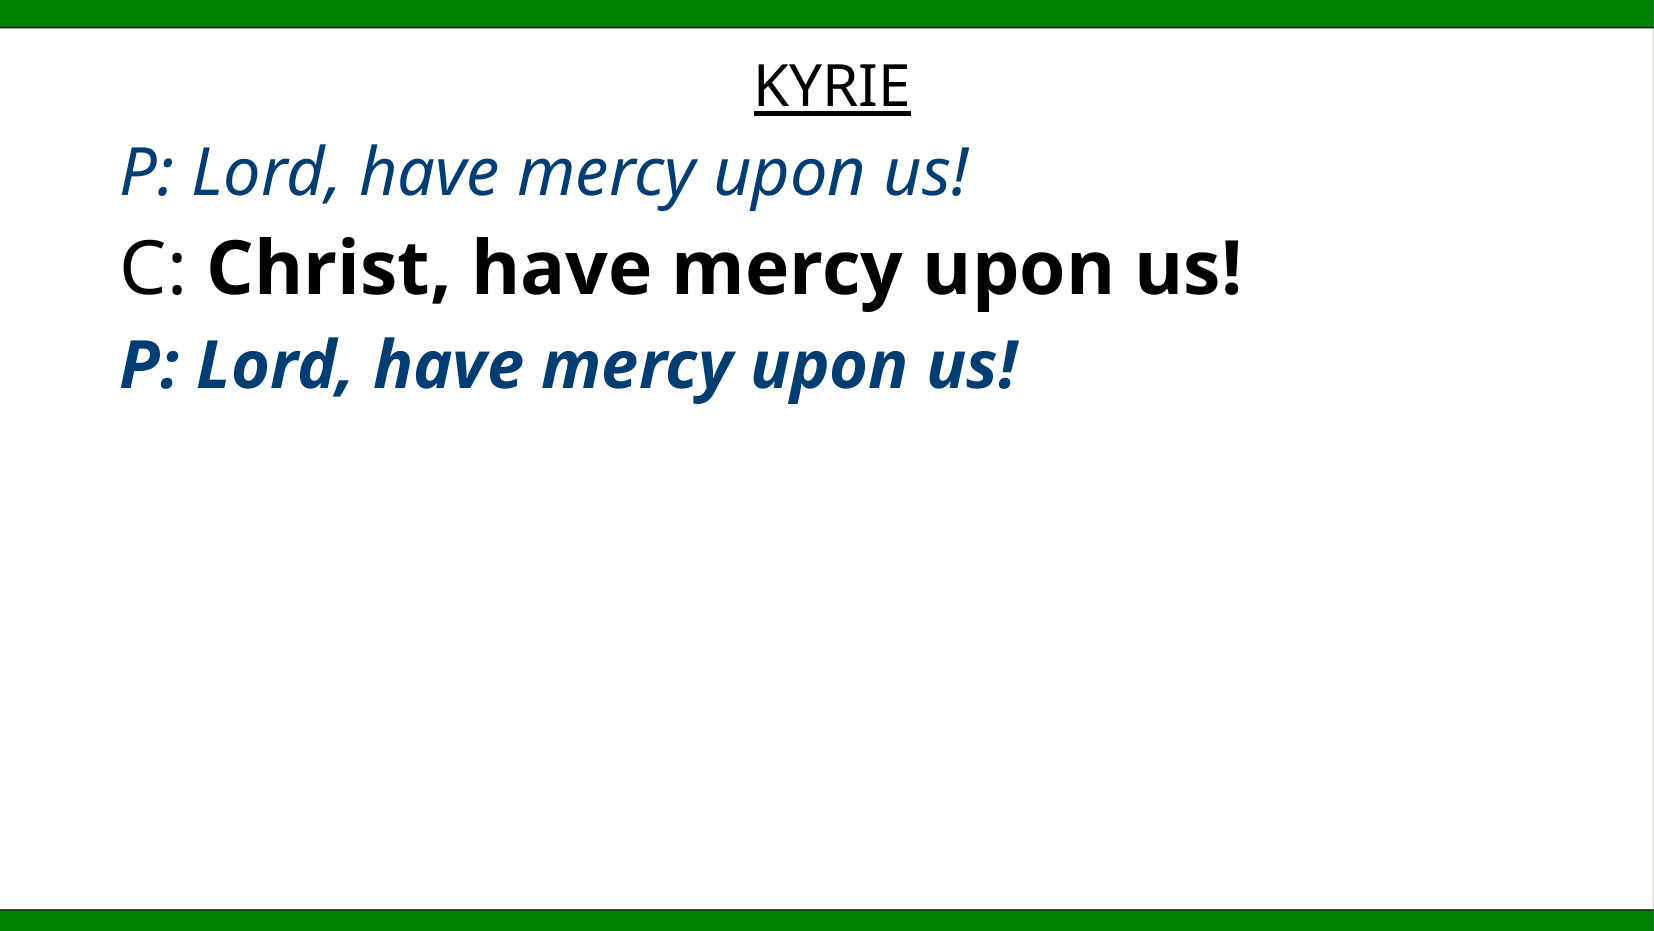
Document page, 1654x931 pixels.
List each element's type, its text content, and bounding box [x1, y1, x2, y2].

text_box KYRIE P: Lord, have mercy upon us! C: Christ, have mercy upon us! P: Lord, have mercy upon us! [105, 37, 1561, 407]
picture [0, 0, 1654, 931]
